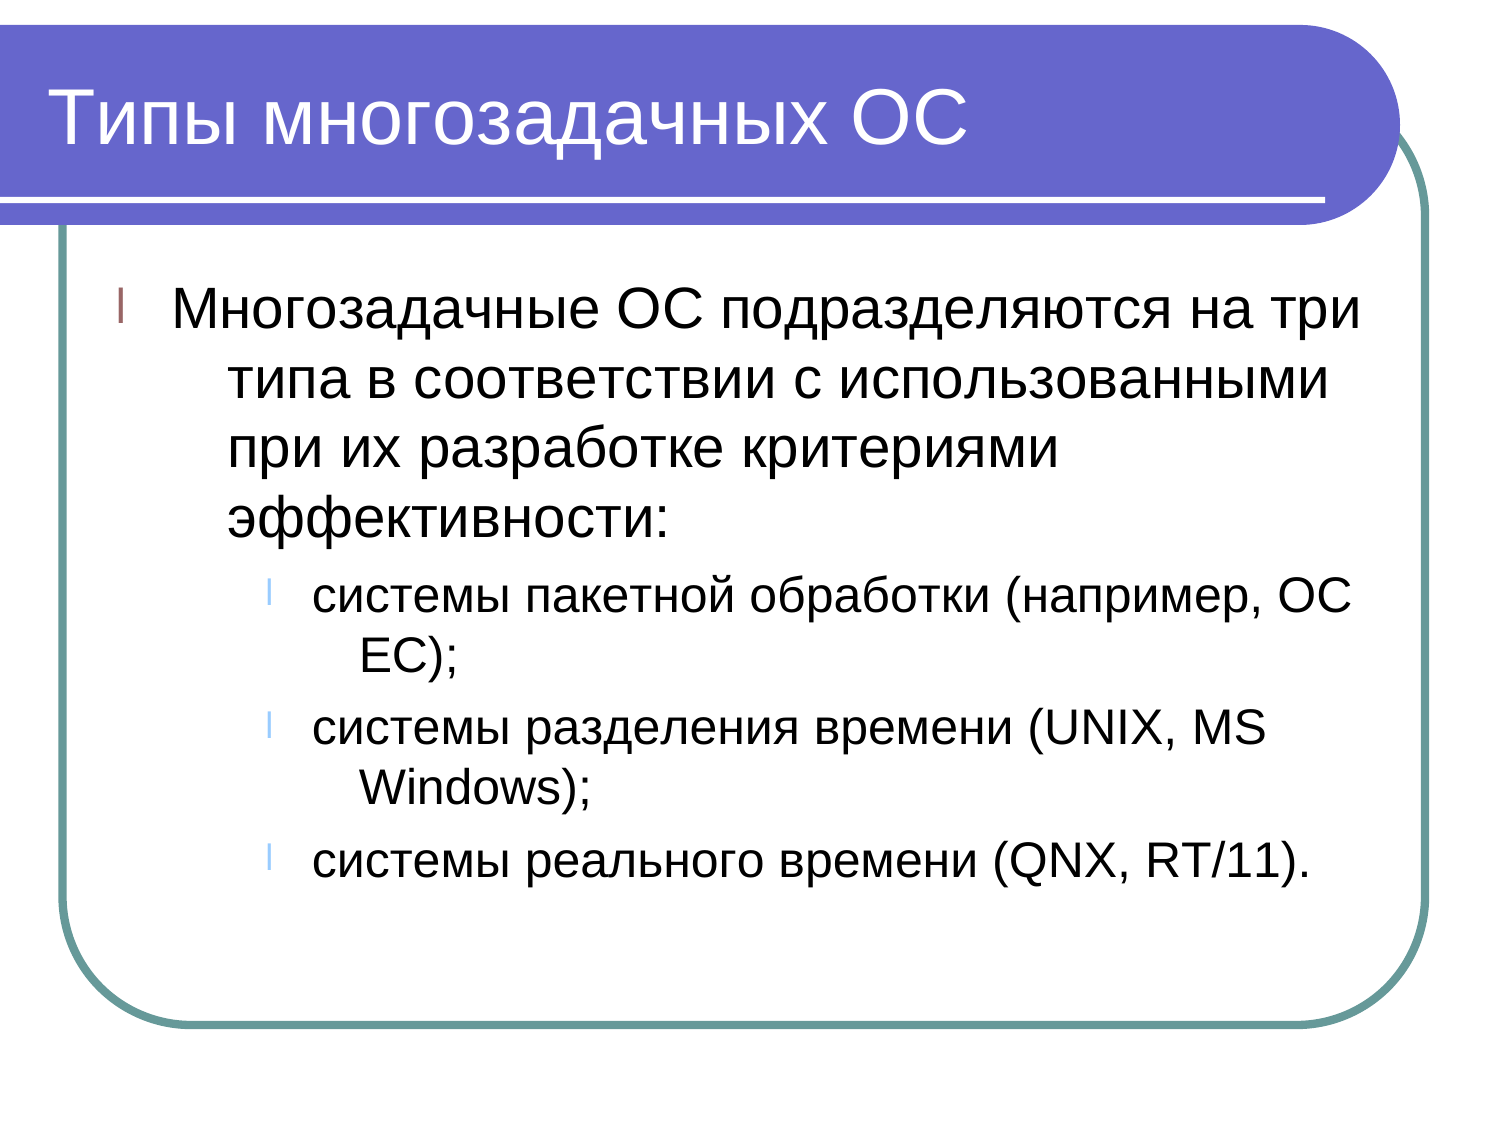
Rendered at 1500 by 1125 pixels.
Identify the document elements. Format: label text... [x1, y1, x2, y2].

list Многозадачные ОС подразделяются на три типа в соответствии с использованными при их разработке критериями эффективности: системы пакетной обработки (например, OC EC); системы разделения времени (UNIX, MS Windows); системы реального времени (QNX, RT/11). [99, 262, 1400, 988]
title Типы многозадачных ОС [32, 37, 1347, 188]
